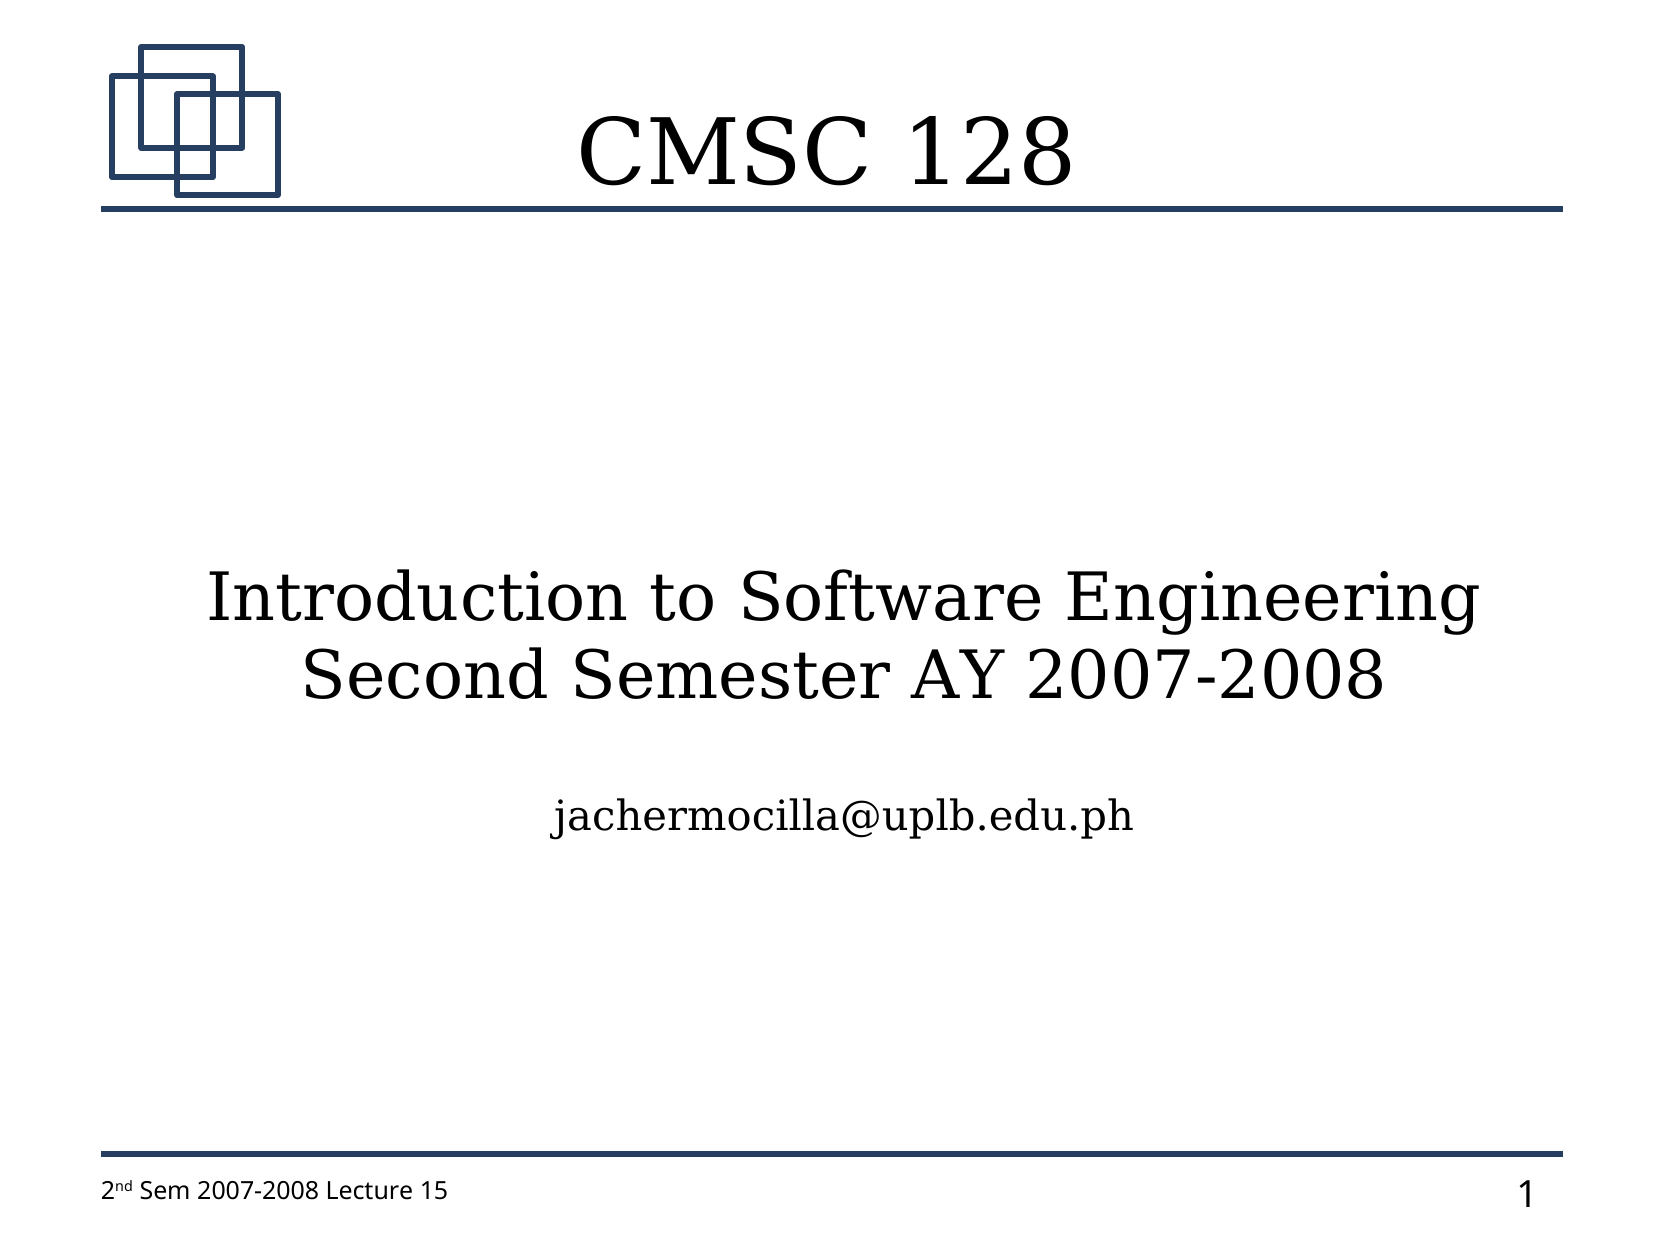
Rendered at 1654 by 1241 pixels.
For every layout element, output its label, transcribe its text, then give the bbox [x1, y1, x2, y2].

title CMSC 128 [82, 49, 1571, 257]
subtitle Introduction to Software Engineering Second Semester AY 2007-2008 jachermocilla@uplb.edu.ph [82, 290, 1571, 1109]
